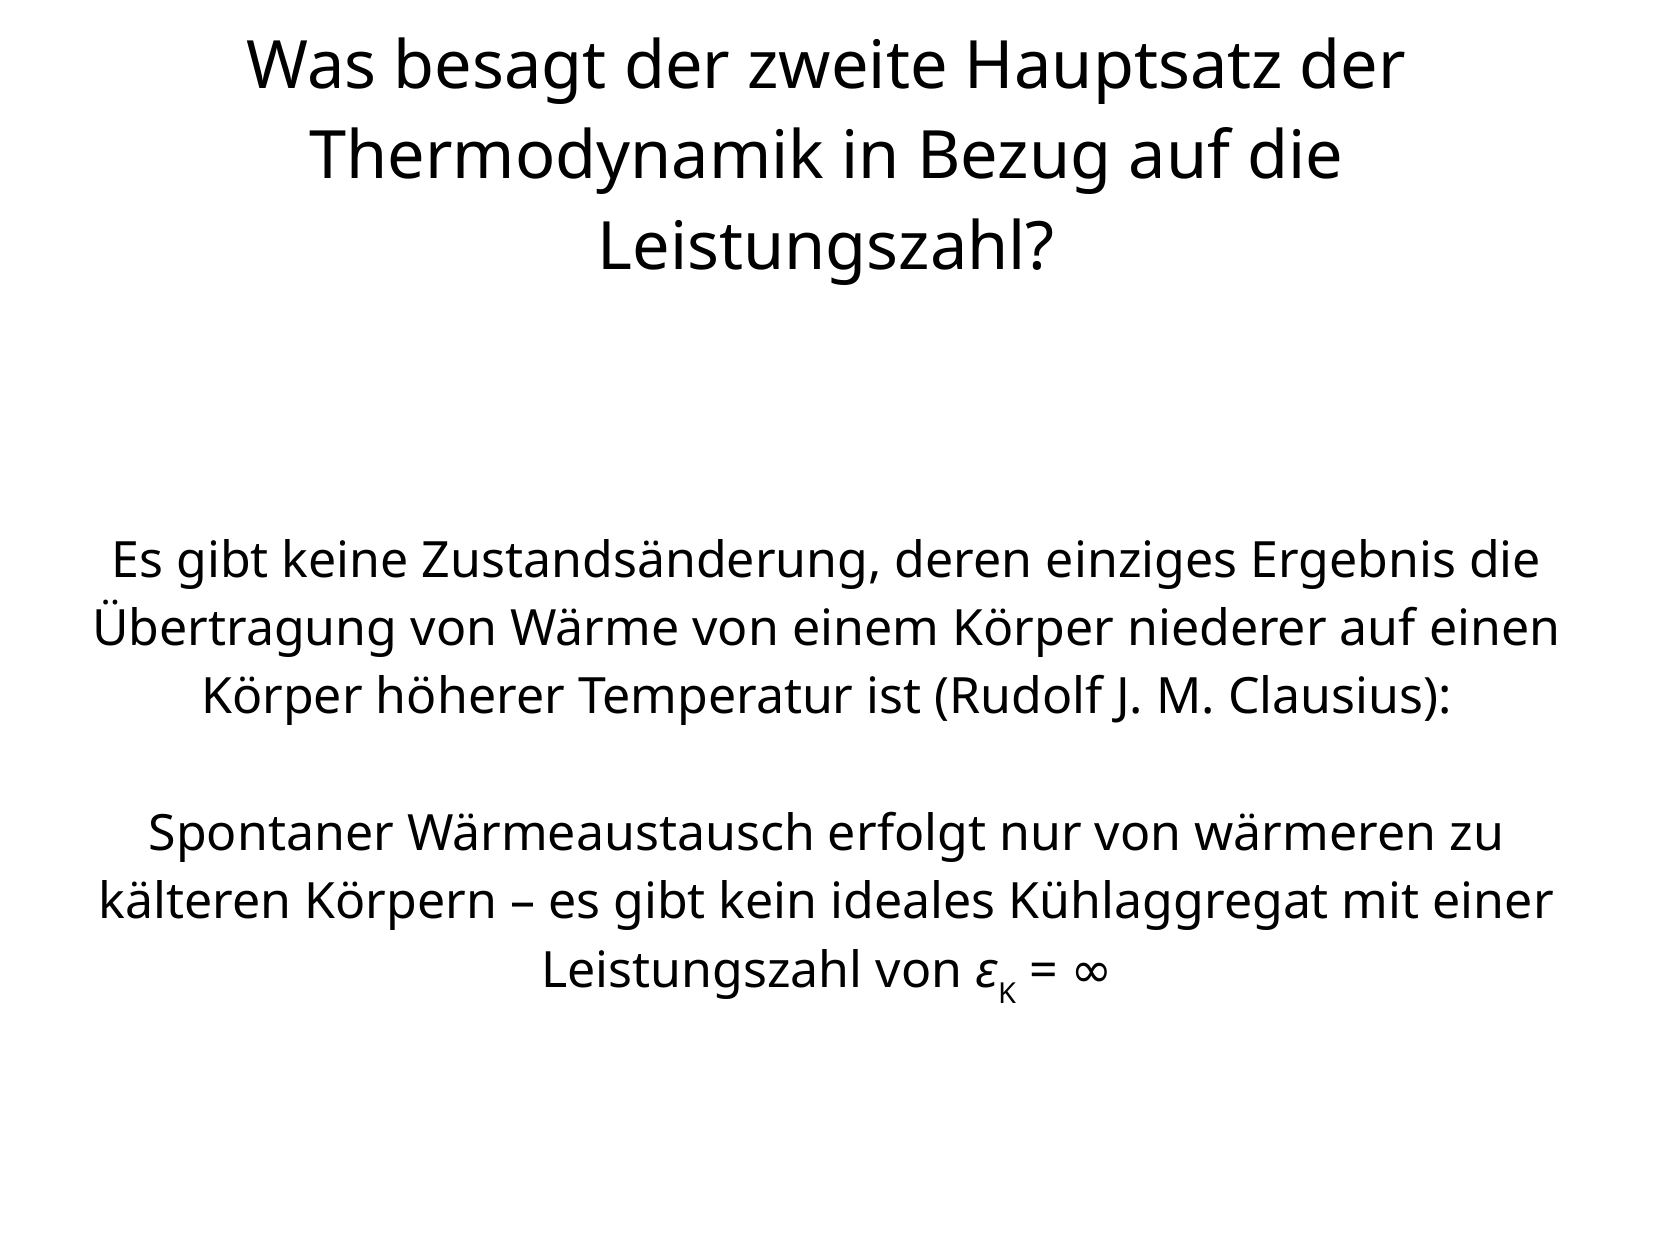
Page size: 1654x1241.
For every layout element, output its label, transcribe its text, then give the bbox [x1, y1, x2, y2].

subtitle Es gibt keine Zustandsänderung, deren einziges Ergebnis die Übertragung von Wärme von einem Körper niederer auf einen Körper höherer Temperatur ist (Rudolf J. M. Clausius): Spontaner Wärmeaustausch erfolgt nur von wärmeren zu kälteren Körpern – es gibt kein ideales Kühlaggregat mit einer Leistungszahl von εK = ∞ [82, 408, 1571, 1128]
title Was besagt der zweite Hauptsatz der Thermodynamik in Bezug auf die Leistungszahl? [82, 49, 1571, 257]
